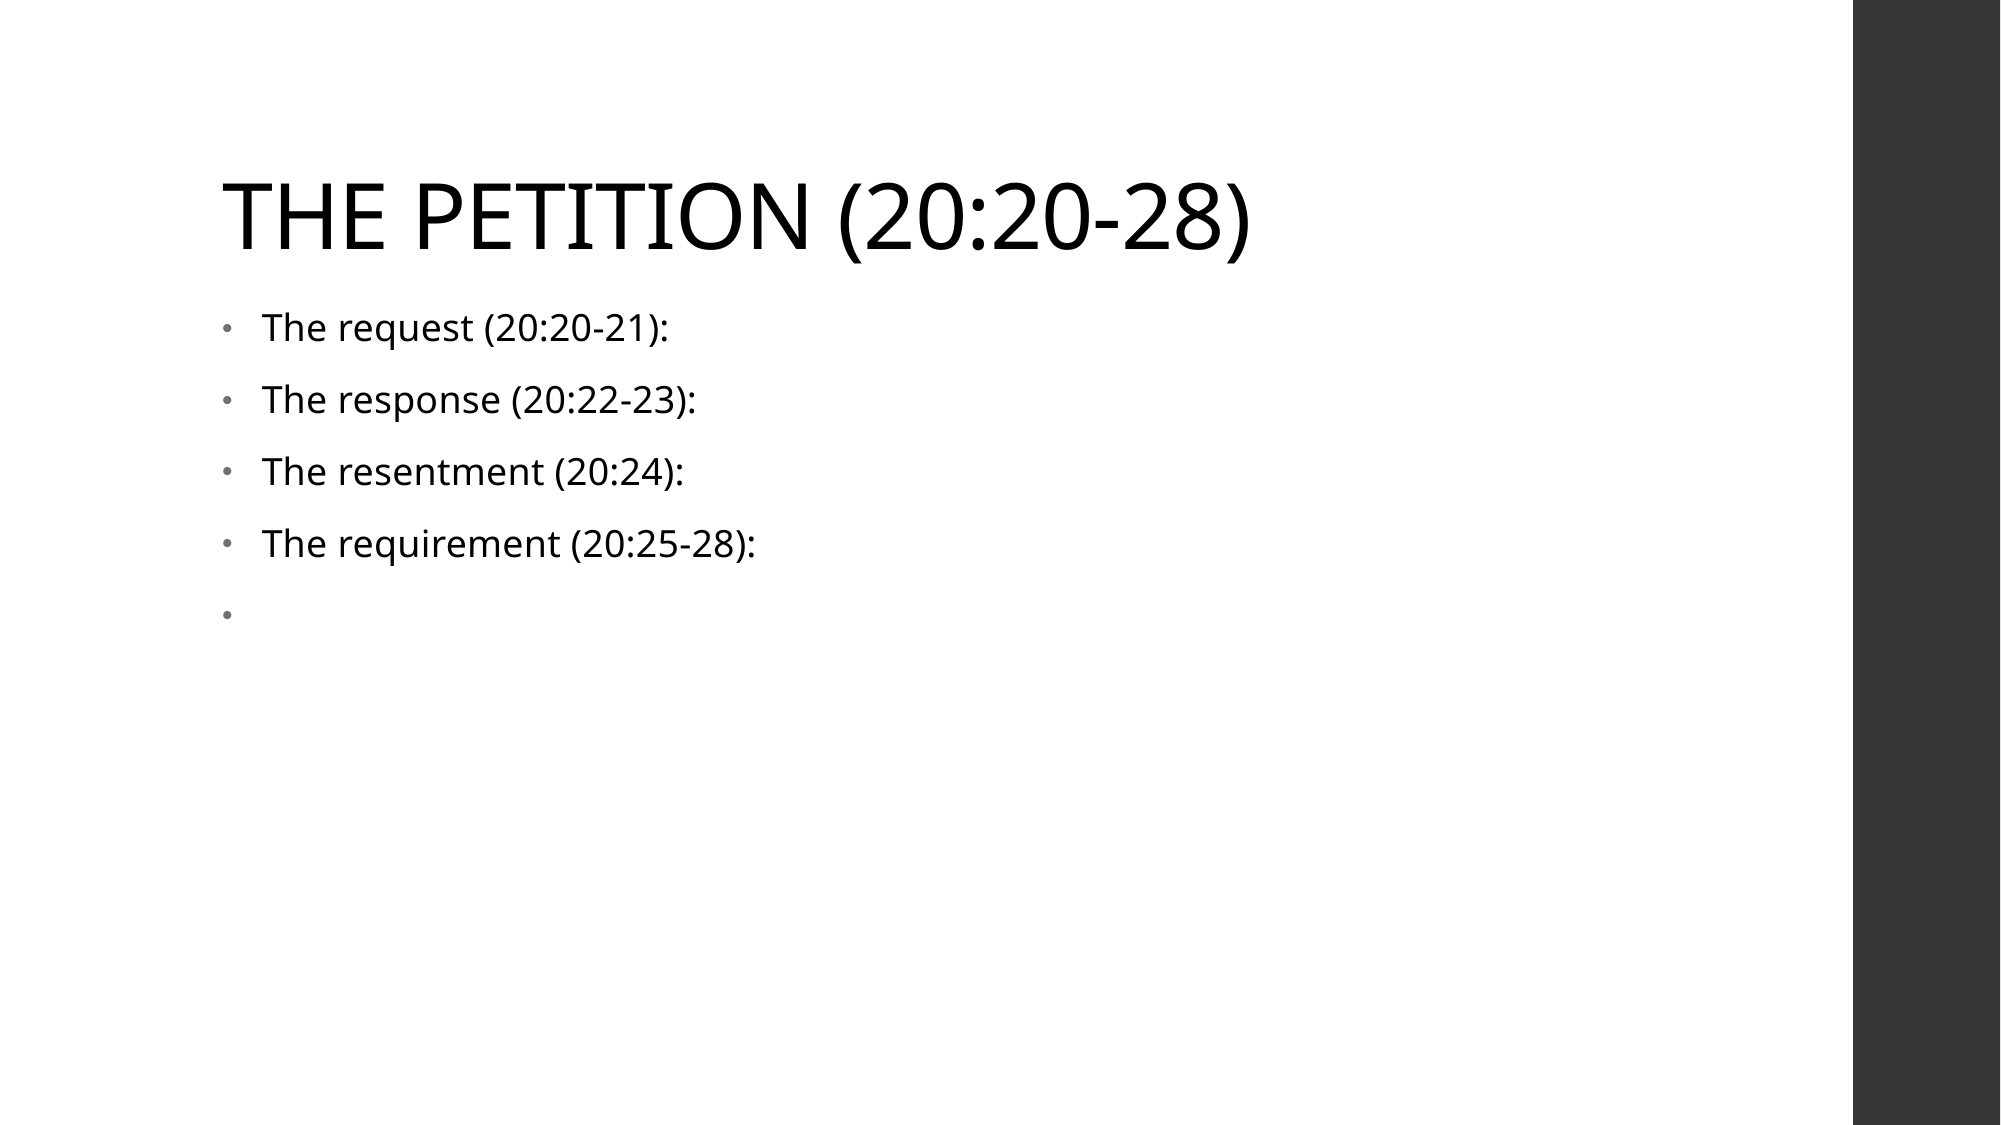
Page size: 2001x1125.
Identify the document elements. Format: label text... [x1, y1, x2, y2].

list The request (20:20-21): The response (20:22-23): The resentment (20:24): The requirement (20:25-28): [206, 299, 1617, 1014]
title THE PETITION (20:20-28) [206, 60, 1797, 278]
